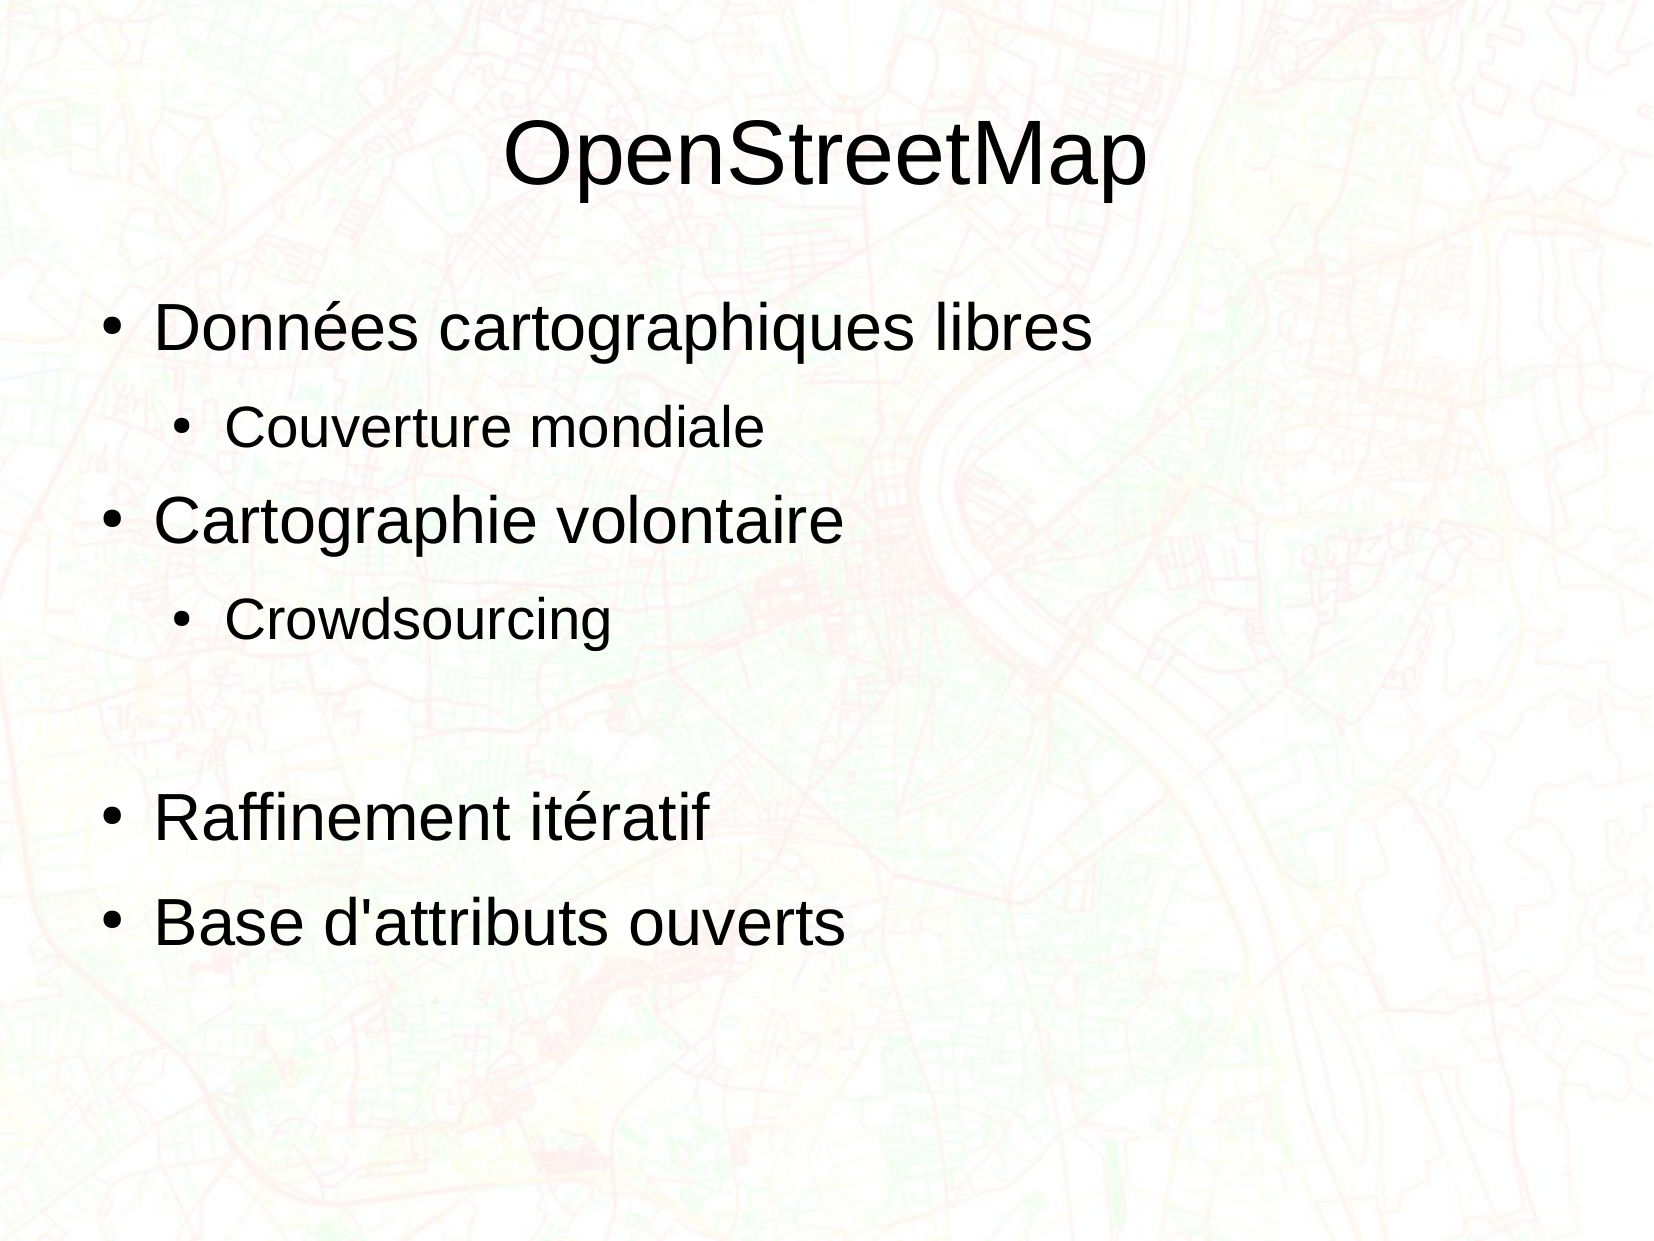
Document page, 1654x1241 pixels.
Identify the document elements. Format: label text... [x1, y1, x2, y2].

title OpenStreetMap [82, 49, 1571, 257]
list Données cartographiques libres Couverture mondiale Cartographie volontaire Crowdsourcing Raffinement itératif Base d'attributs ouverts [82, 290, 1571, 1010]
picture [0, 0, 1654, 1241]
